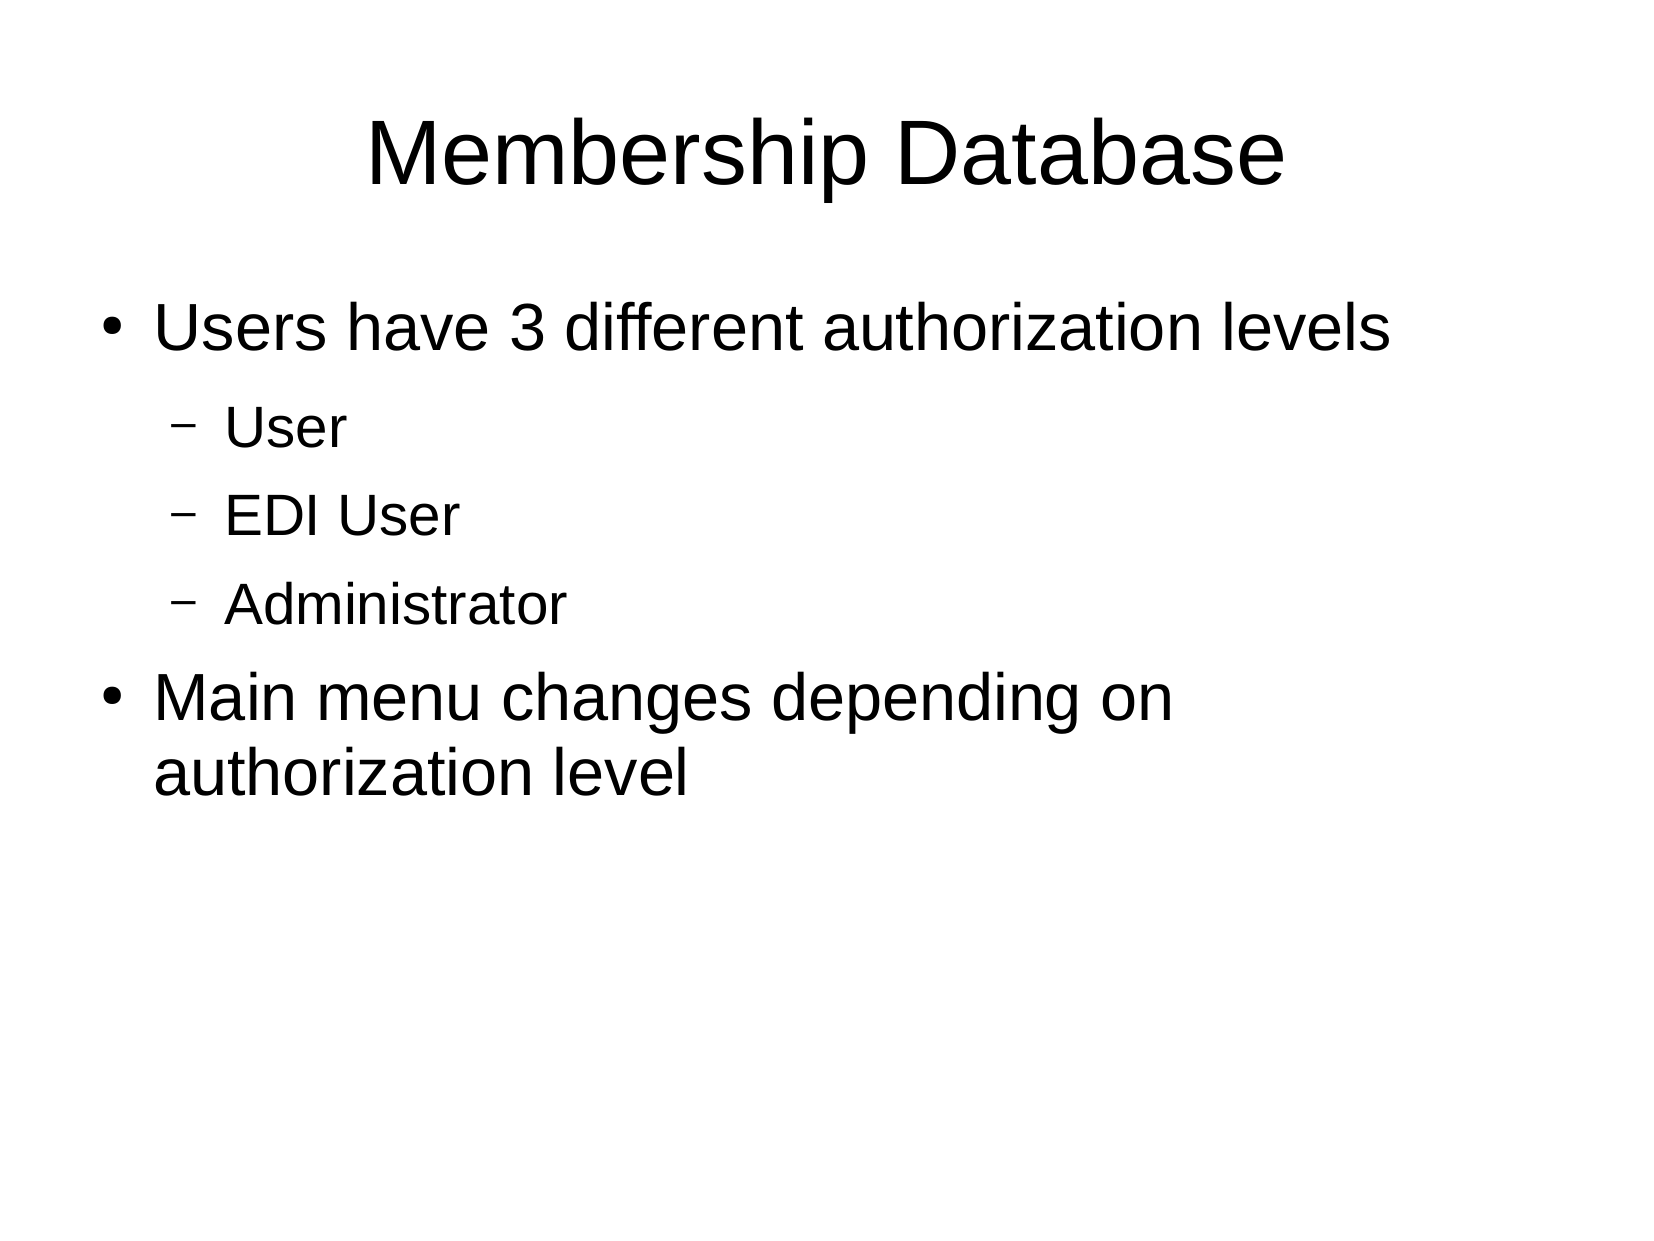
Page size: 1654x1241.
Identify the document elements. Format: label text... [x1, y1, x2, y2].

title Membership Database [82, 49, 1571, 257]
list Users have 3 different authorization levels User EDI User Administrator Main menu changes depending on authorization level [82, 290, 1571, 1010]
